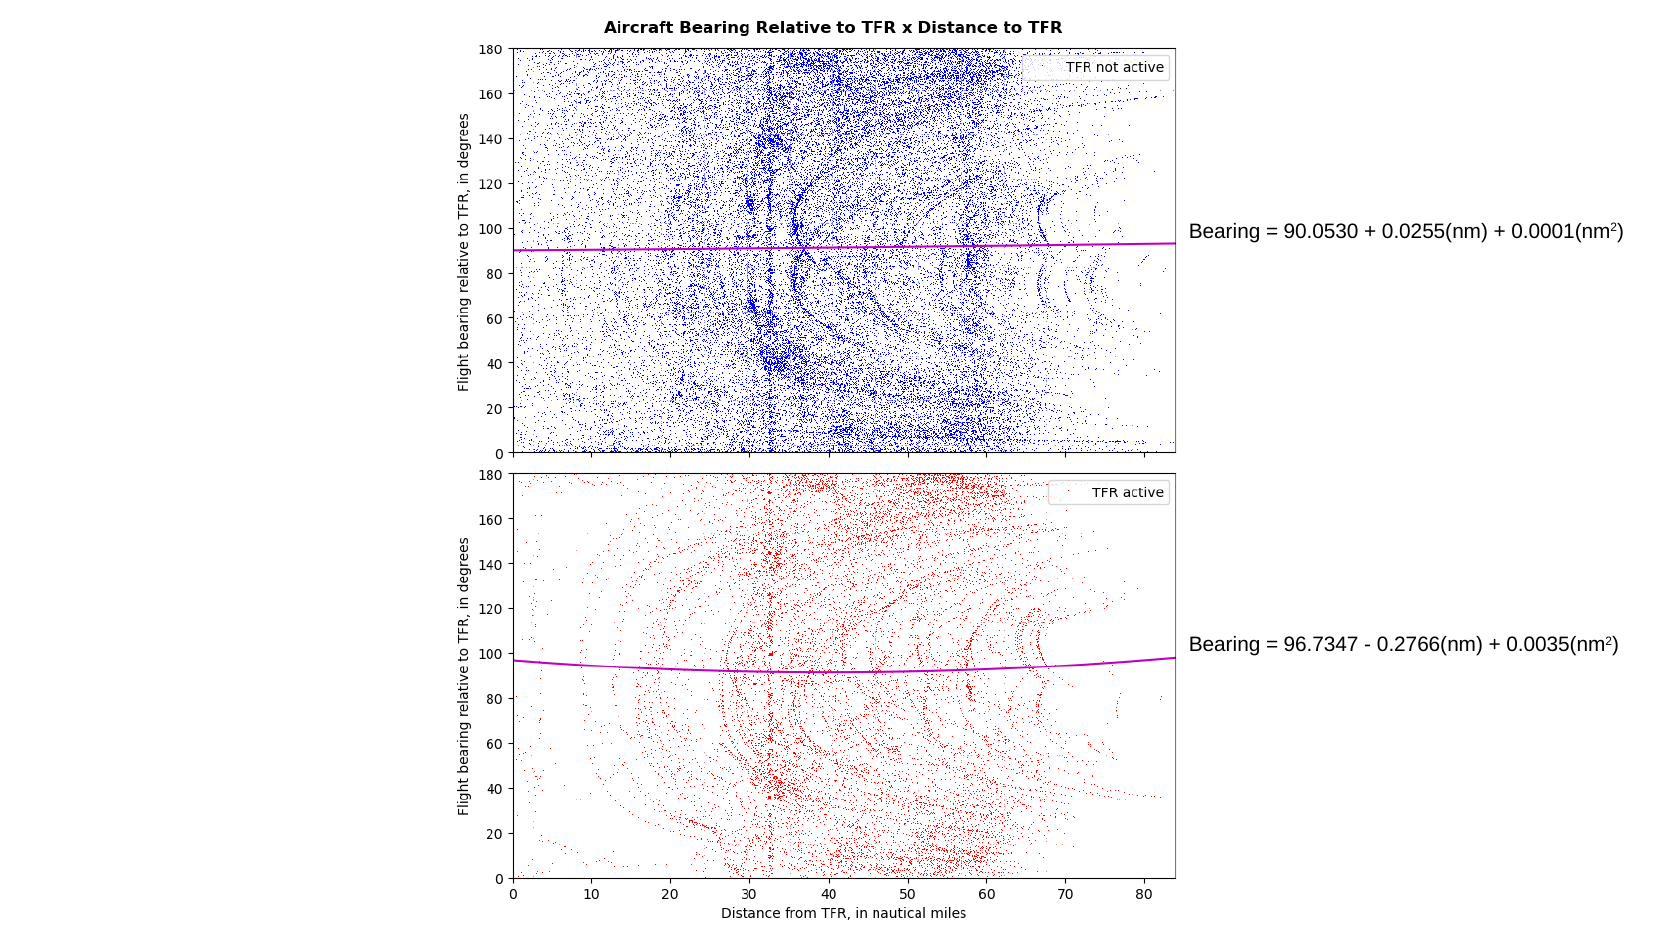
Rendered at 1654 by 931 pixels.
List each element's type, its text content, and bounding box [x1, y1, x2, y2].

text_box Bearing = 96.7347 - 0.2766(nm) + 0.0035(nm2) [1174, 625, 1651, 669]
text_box Bearing = 90.0530 + 0.0255(nm) + 0.0001(nm2) [1174, 212, 1651, 256]
picture [405, 2, 1261, 931]
